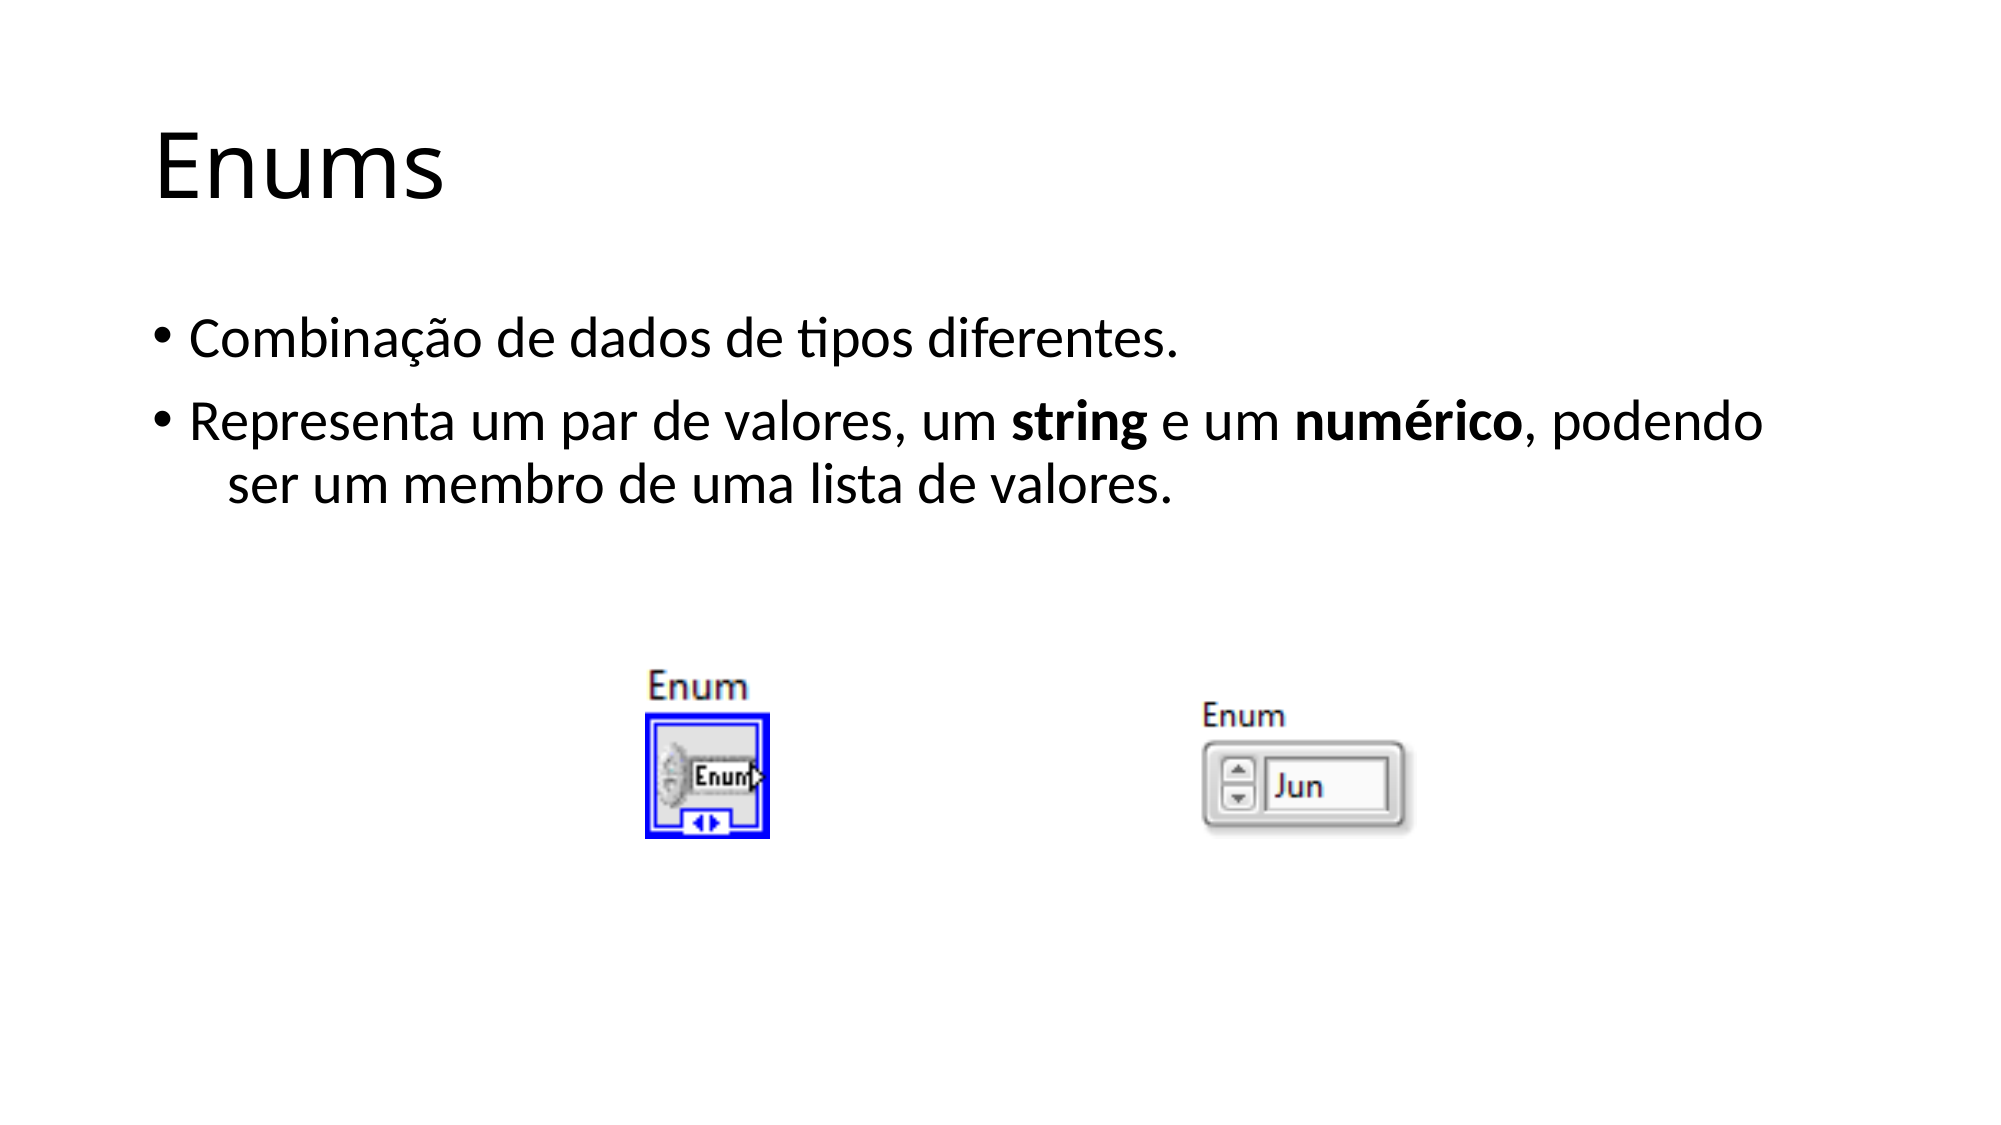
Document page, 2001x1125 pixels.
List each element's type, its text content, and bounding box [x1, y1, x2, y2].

list Combinação de dados de tipos diferentes. Representa um par de valores, um string e um numérico, podendo ser um membro de uma lista de valores. [137, 299, 1863, 1014]
picture [645, 658, 770, 839]
title Enums [137, 59, 1863, 278]
picture [1200, 692, 1417, 839]
